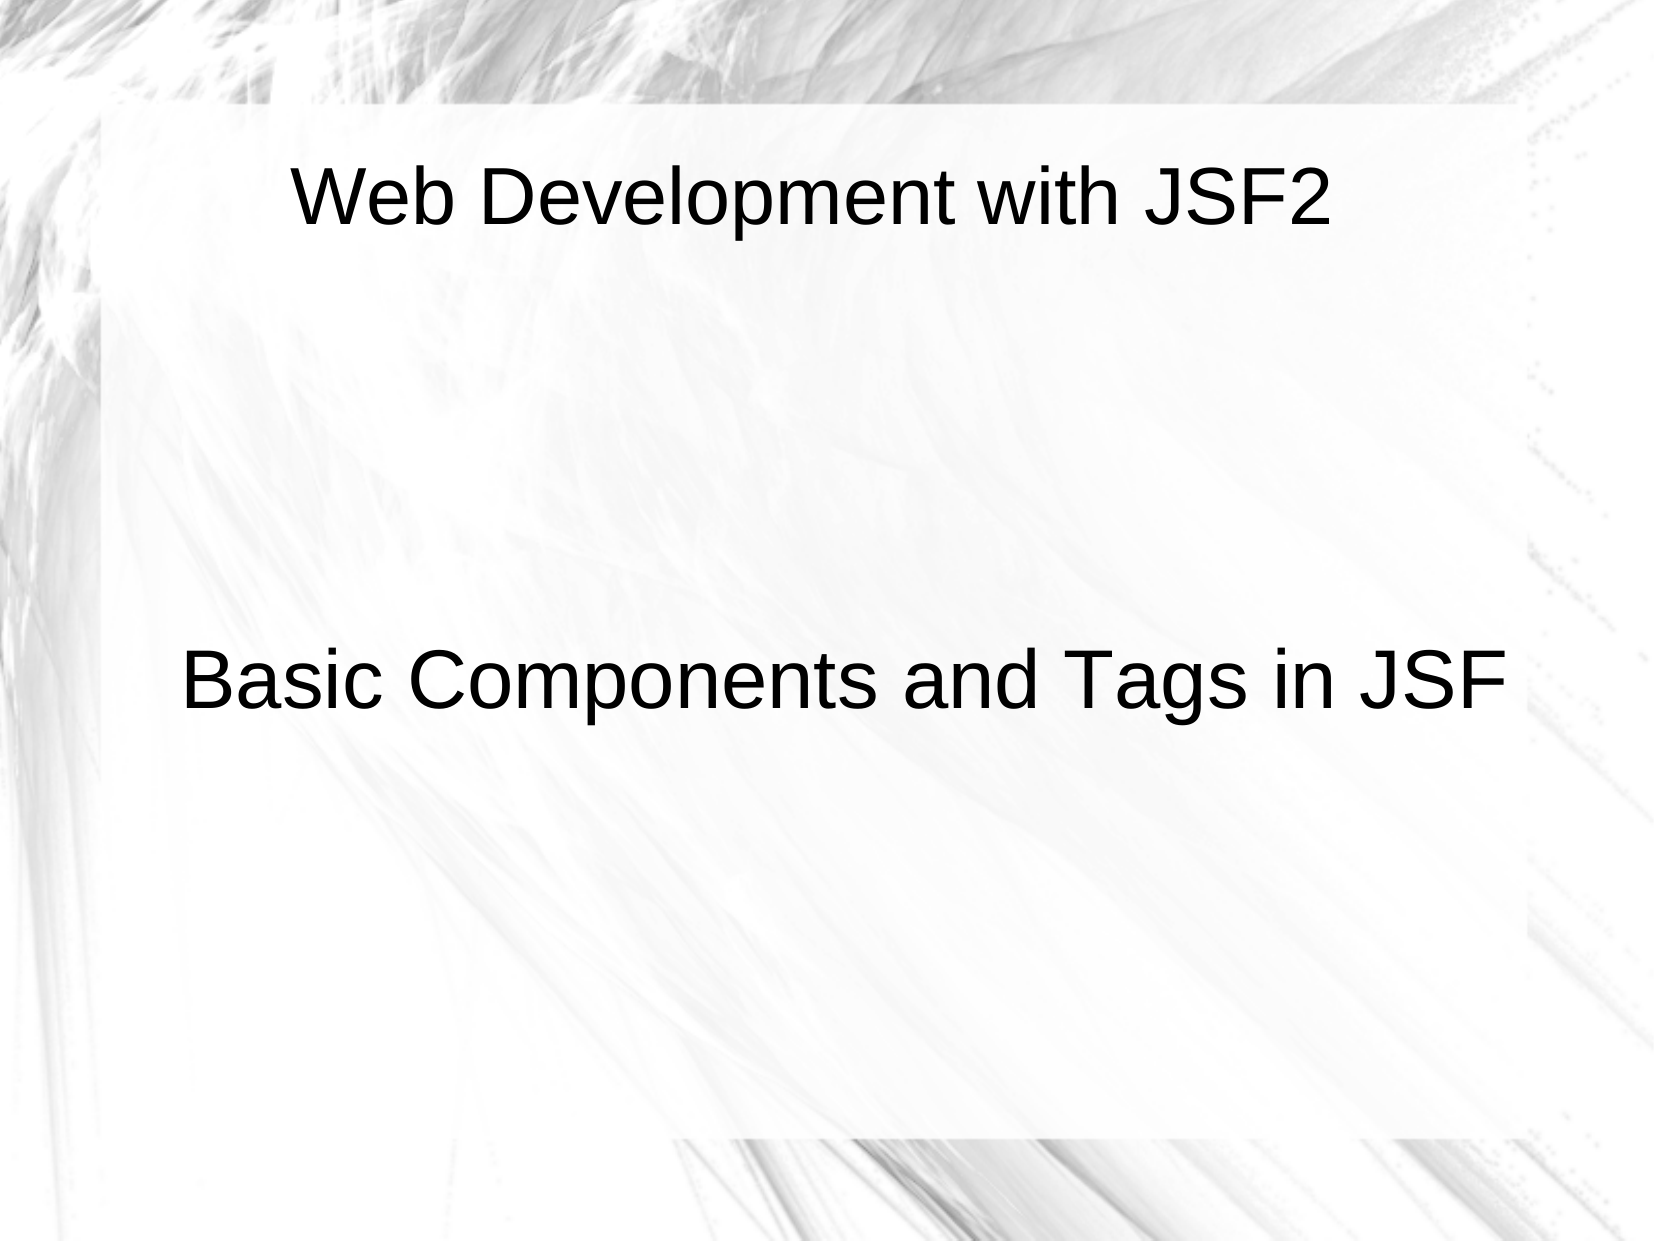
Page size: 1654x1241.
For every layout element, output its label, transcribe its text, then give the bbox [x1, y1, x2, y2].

title Web Development with JSF2 [118, 112, 1506, 281]
picture [0, 0, 1654, 1241]
subtitle Basic Components and Tags in JSF [118, 319, 1571, 1040]
